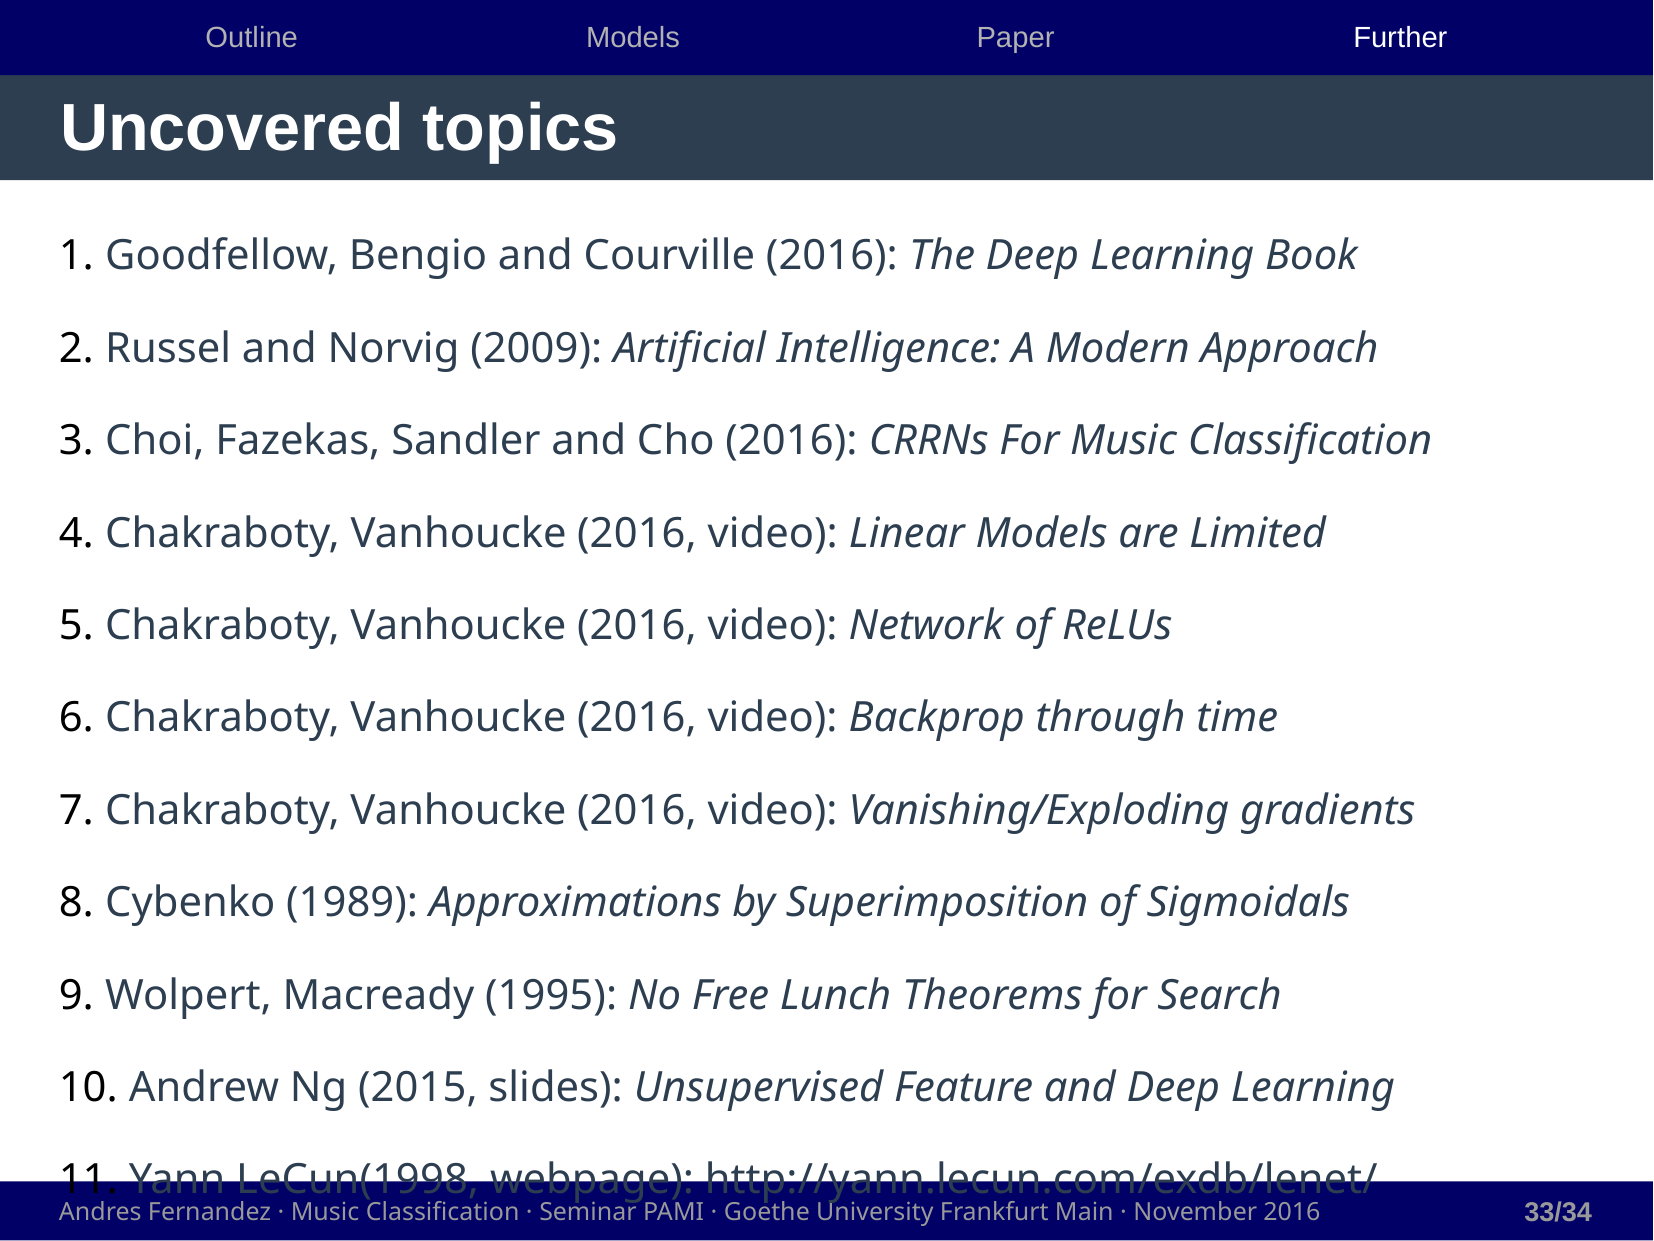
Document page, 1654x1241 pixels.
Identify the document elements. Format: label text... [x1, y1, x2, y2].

title Uncovered topics [59, 76, 1594, 181]
text_box Outline Models Paper Further [0, 0, 1653, 76]
subtitle Goodfellow, Bengio and Courville (2016): The Deep Learning Book Russel and Norvig (2009): Artificial Intelligence: A Modern Approach Choi, Fazekas, Sandler and Cho (2016): CRRNs For Music Classification Chakraboty, Vanhoucke (2016, video): Linear Models are Limited Chakraboty, Vanhoucke (2016, video): Network of ReLUs Chakraboty, Vanhoucke (2016, video): Backprop through time Chakraboty, Vanhoucke (2016, video): Vanishing/Exploding gradients Cybenko (1989): Approximations by Superimposition of Sigmoidals Wolpert, Macready (1995): No Free Lunch Theorems for Search Andrew Ng (2015, slides): Unsupervised Feature and Deep Learning Yann LeCun(1998, webpage): http://yann.lecun.com/exdb/lenet/ [58, 225, 1594, 1192]
